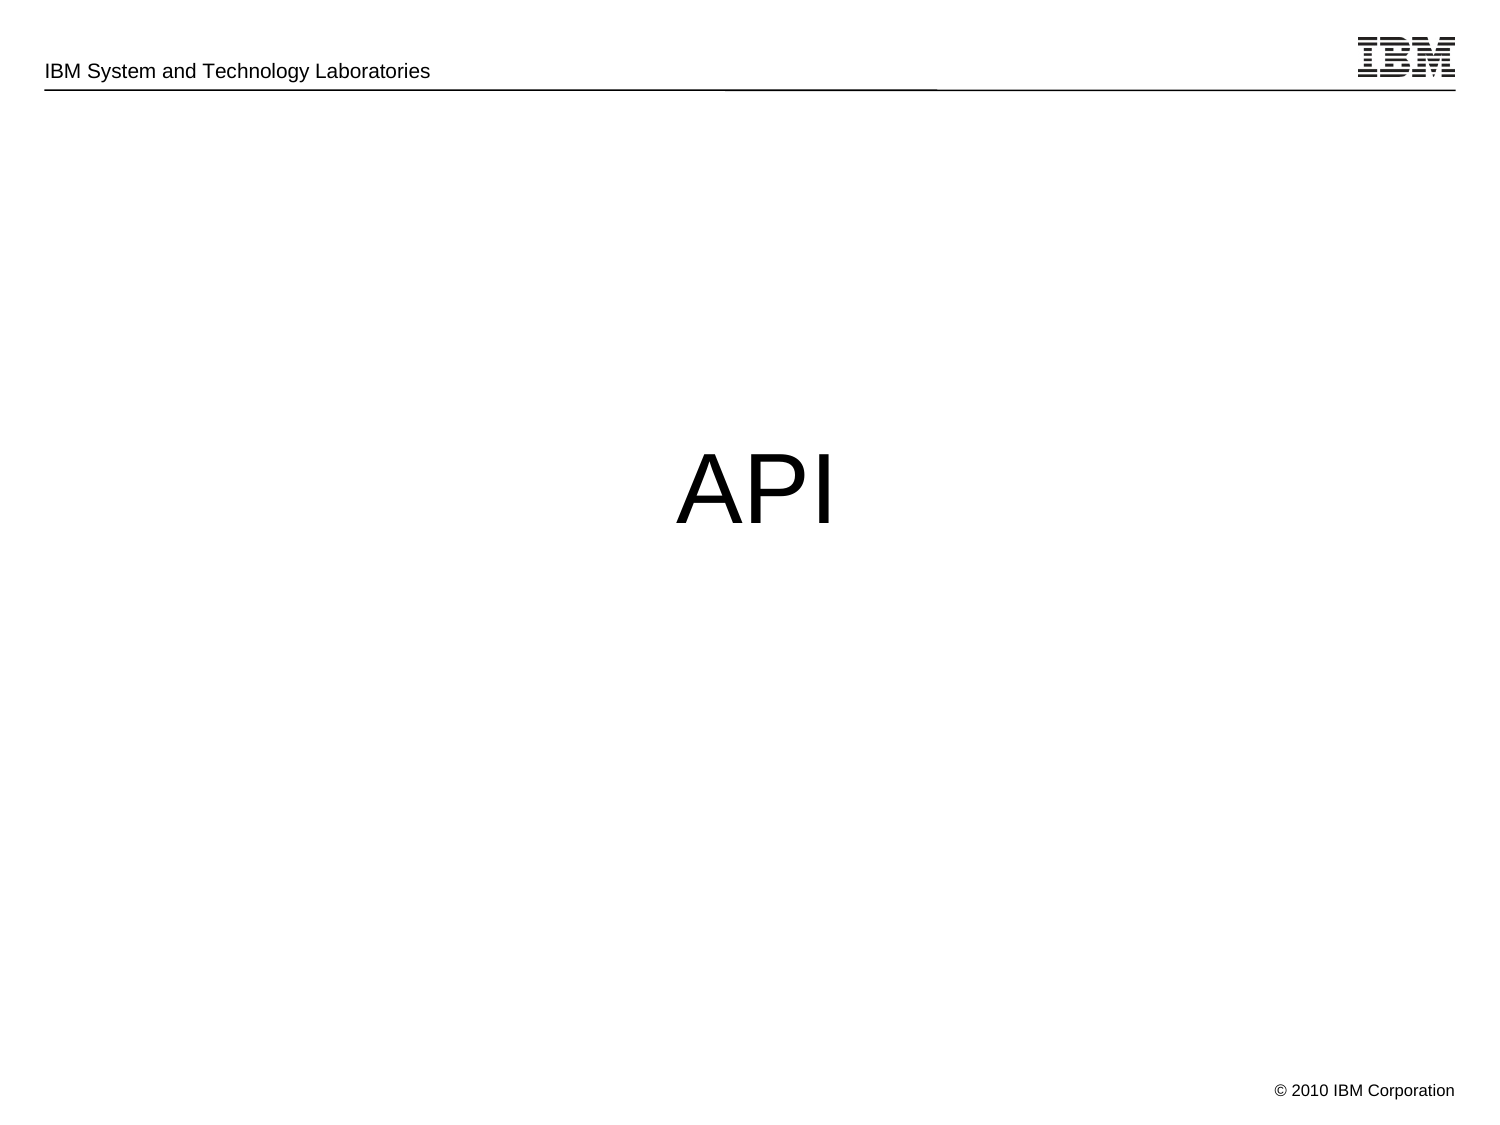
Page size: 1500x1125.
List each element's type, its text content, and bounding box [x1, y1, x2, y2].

text_box API [195, 416, 1321, 661]
picture [1358, 37, 1455, 77]
